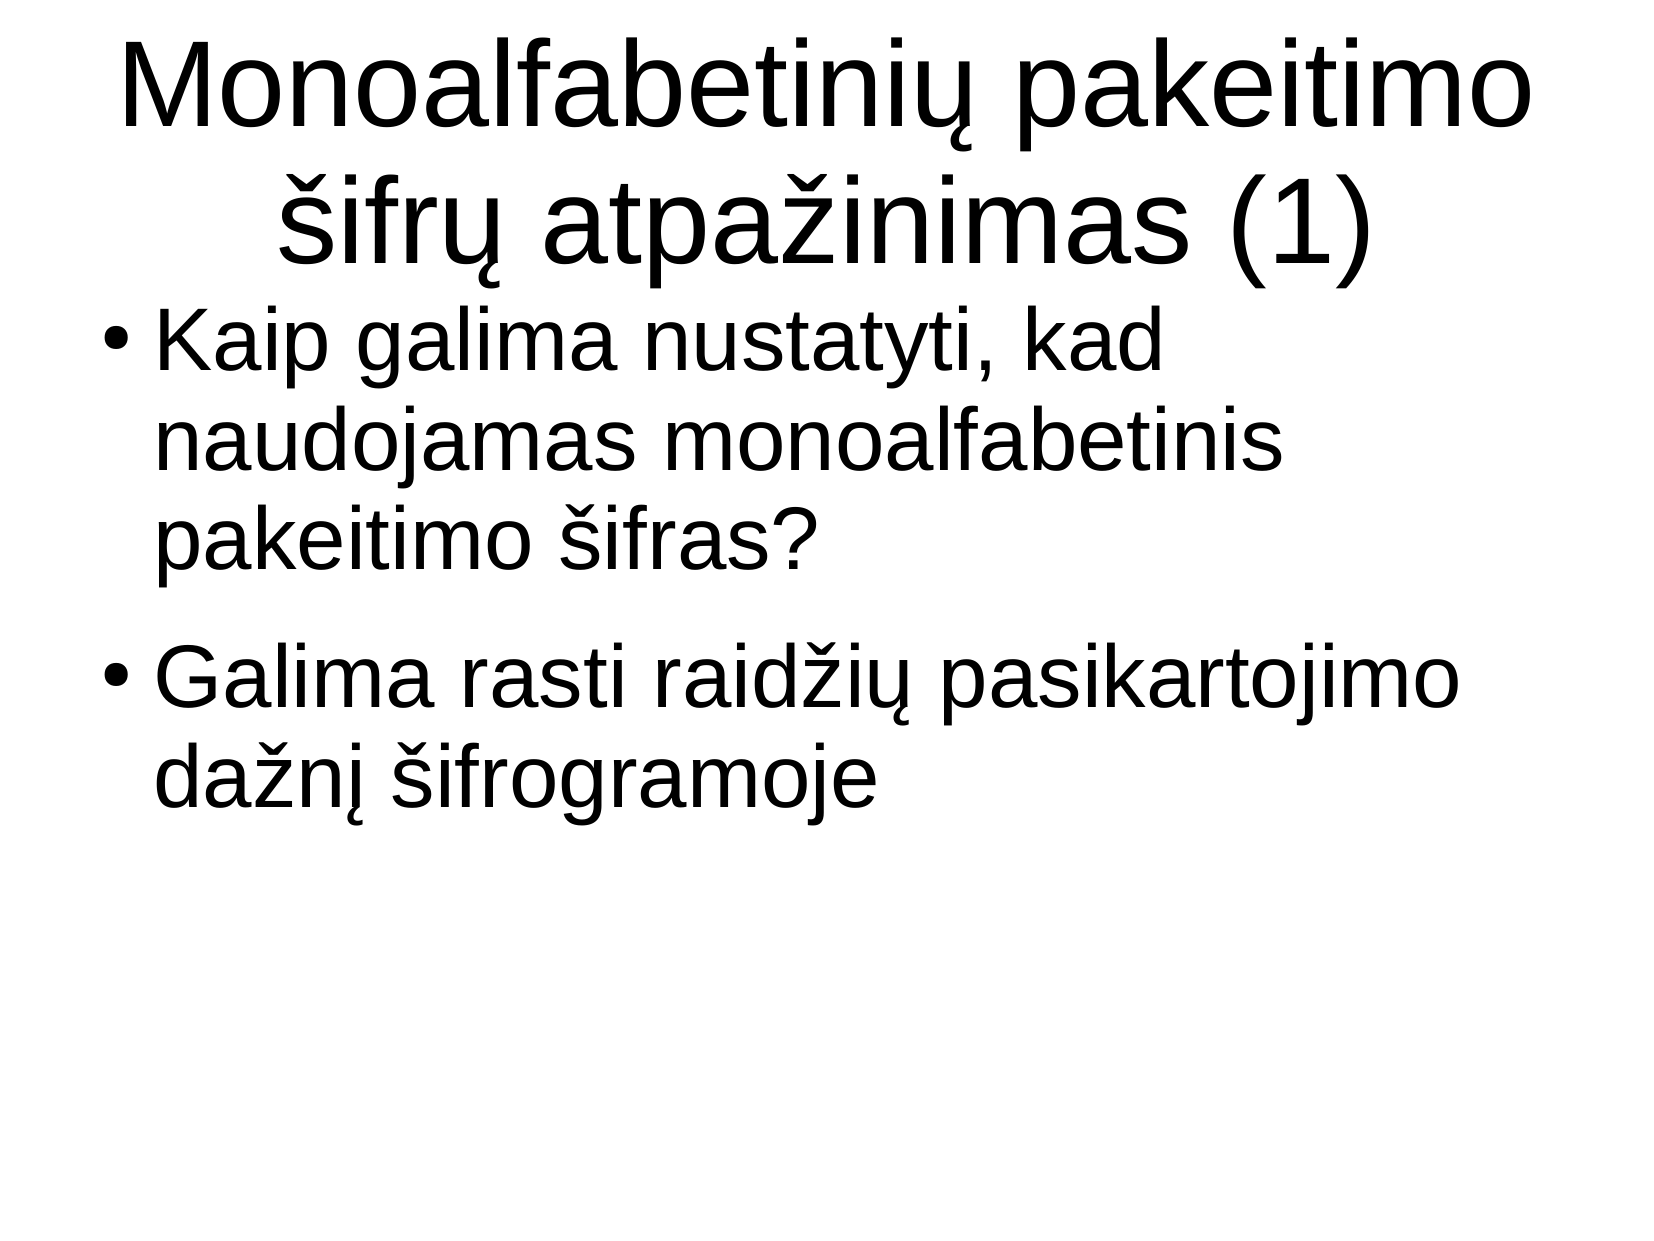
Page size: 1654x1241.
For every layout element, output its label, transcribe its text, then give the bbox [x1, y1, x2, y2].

title Monoalfabetinių pakeitimo šifrų atpažinimas (1) [82, 16, 1571, 290]
list Kaip galima nustatyti, kad naudojamas monoalfabetinis pakeitimo šifras? Galima rasti raidžių pasikartojimo dažnį šifrogramoje [82, 290, 1571, 1010]
